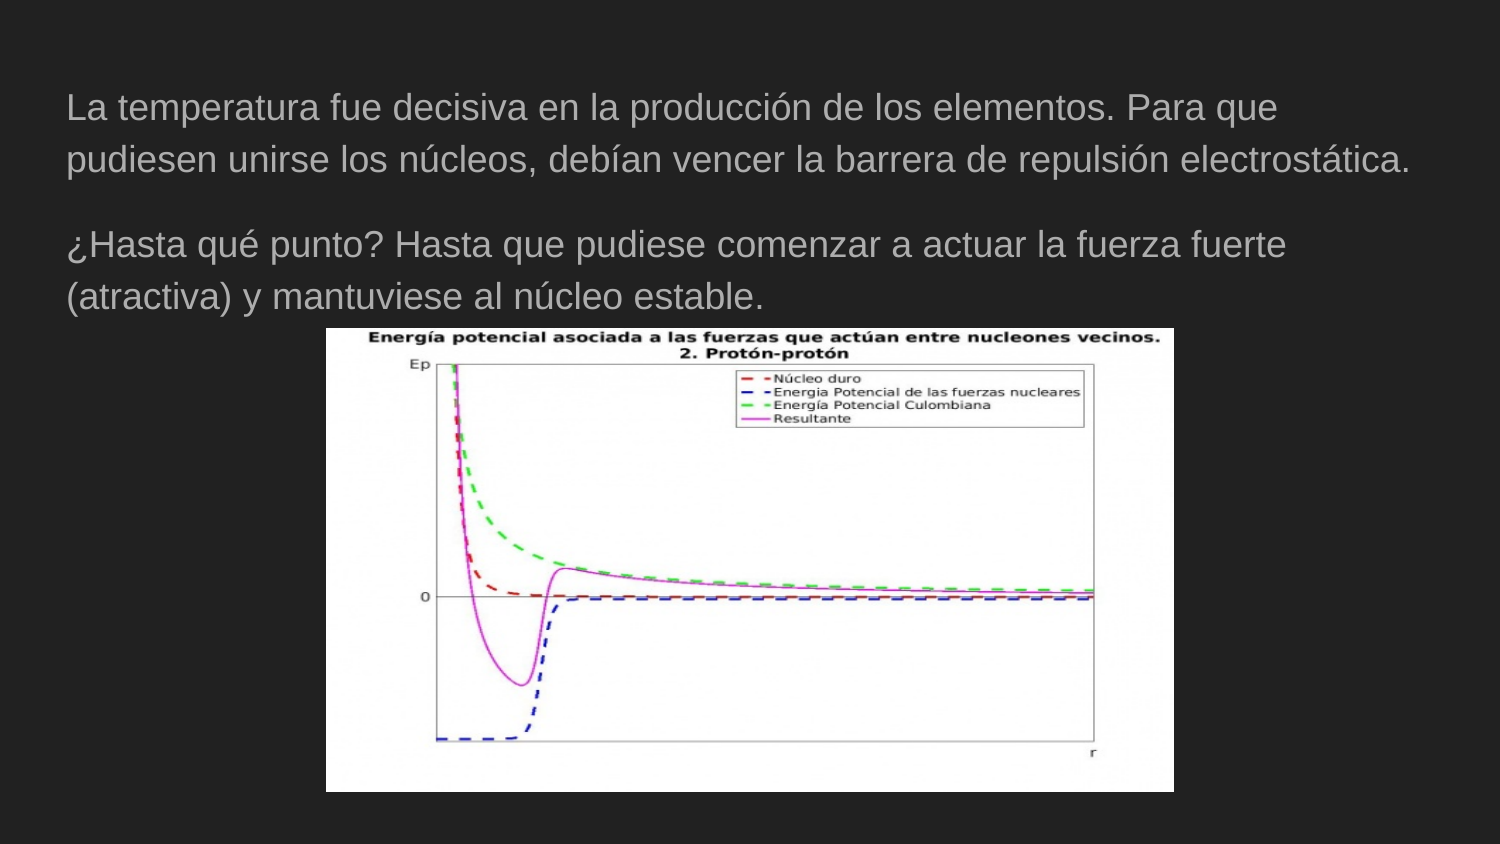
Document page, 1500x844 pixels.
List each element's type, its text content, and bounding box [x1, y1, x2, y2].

picture [326, 328, 1174, 792]
list La temperatura fue decisiva en la producción de los elementos. Para que pudiesen unirse los núcleos, debían vencer la barrera de repulsión electrostática. ¿Hasta qué punto? Hasta que pudiese comenzar a actuar la fuerza fuerte (atractiva) y mantuviese al núcleo estable. [51, 61, 1449, 750]
